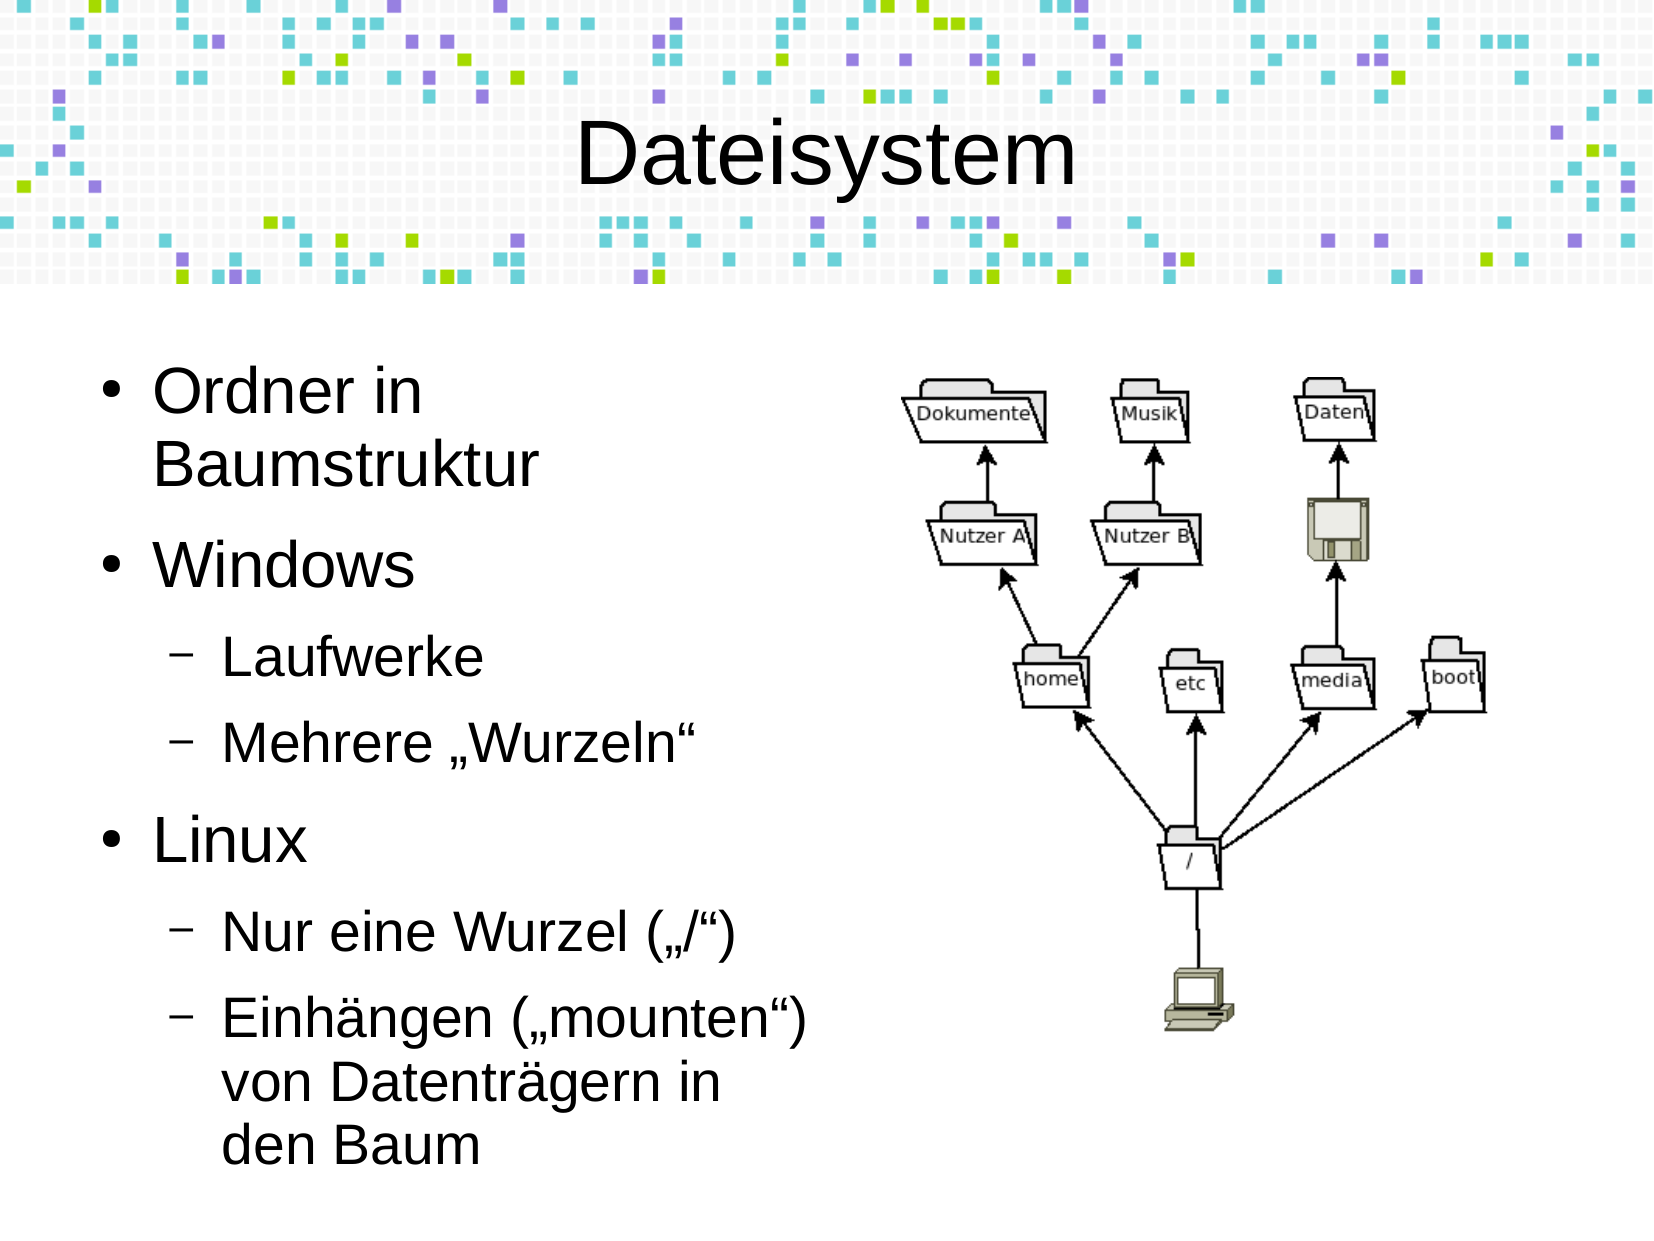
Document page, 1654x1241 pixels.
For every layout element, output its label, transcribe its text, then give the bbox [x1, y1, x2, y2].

picture [0, 0, 1654, 284]
picture [901, 377, 1489, 1034]
title Dateisystem [82, 49, 1571, 257]
list Ordner in Baumstruktur Windows Laufwerke Mehrere „Wurzeln“ Linux Nur eine Wurzel („/“) Einhängen („mounten“) von Datenträgern in den Baum [82, 354, 809, 1229]
